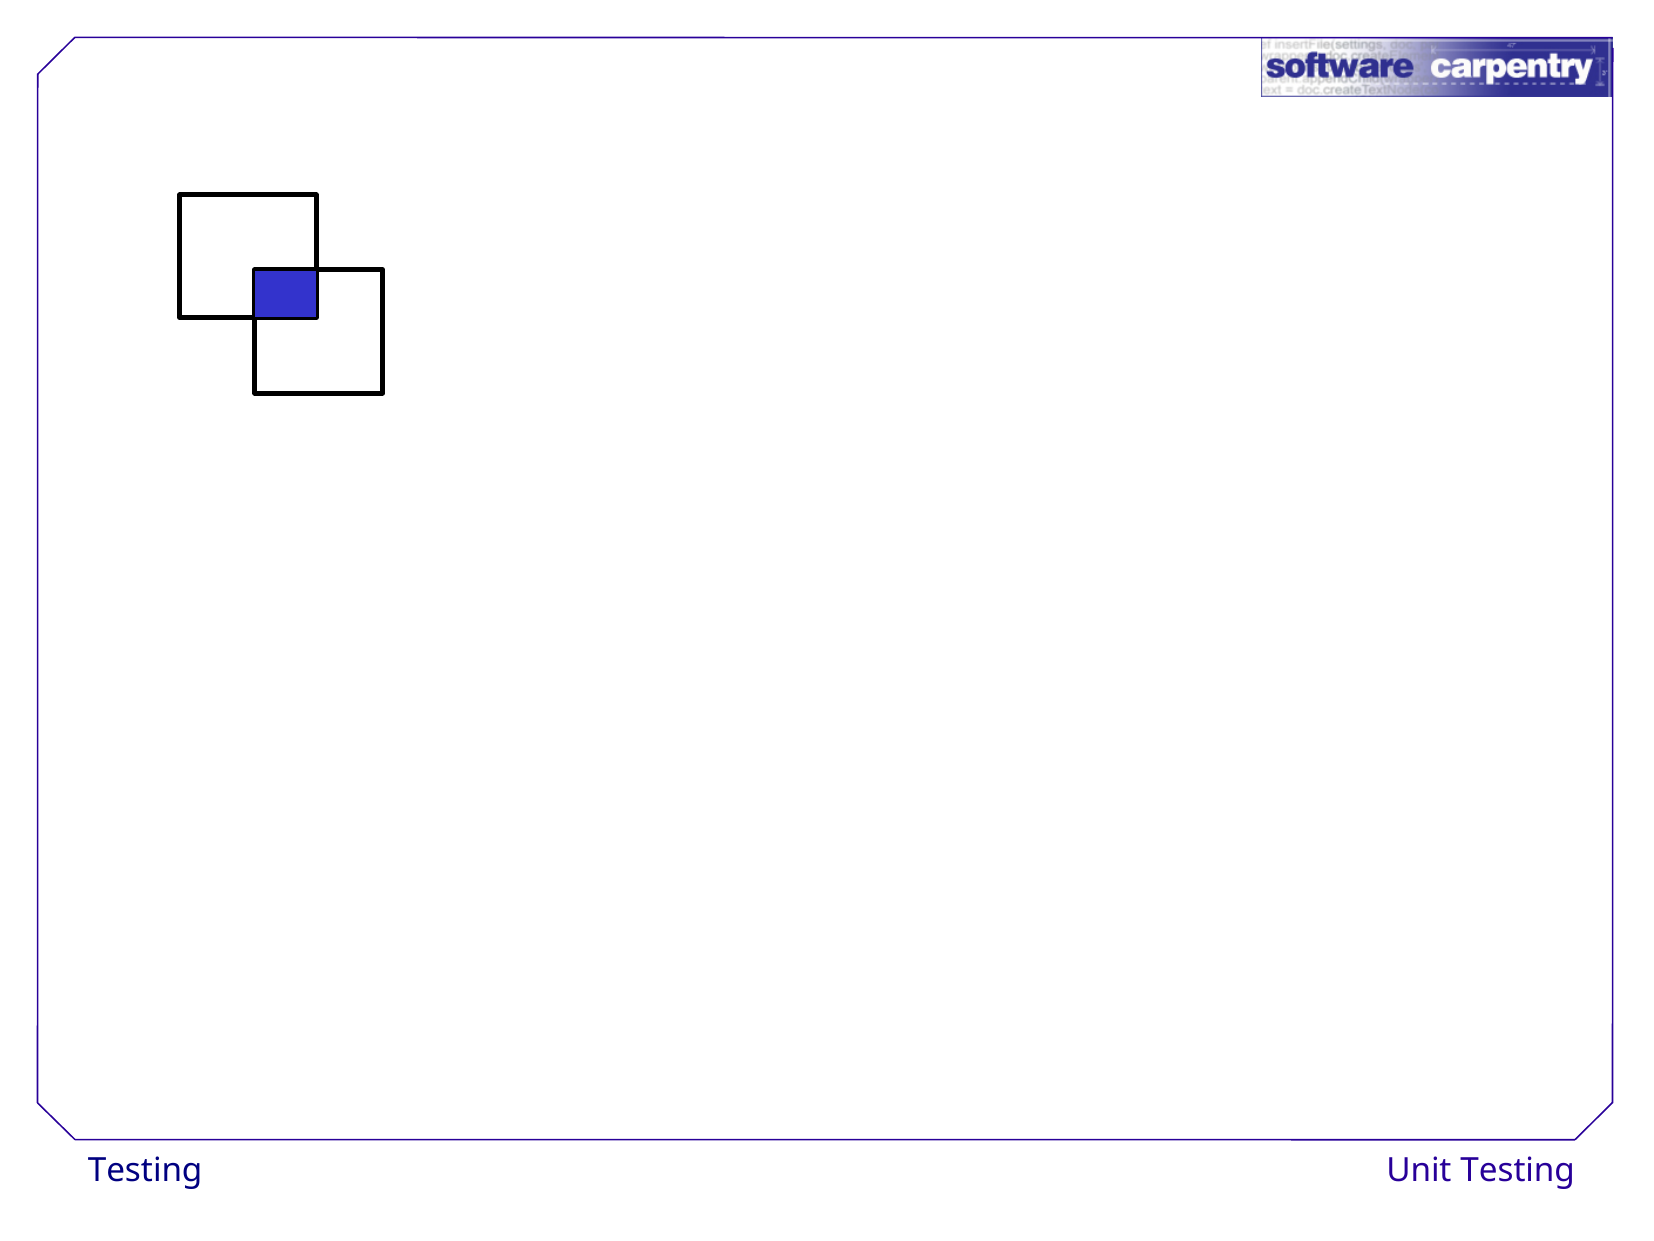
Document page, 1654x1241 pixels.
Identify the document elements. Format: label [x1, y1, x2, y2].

picture [1261, 39, 1613, 97]
text_box [254, 269, 317, 318]
